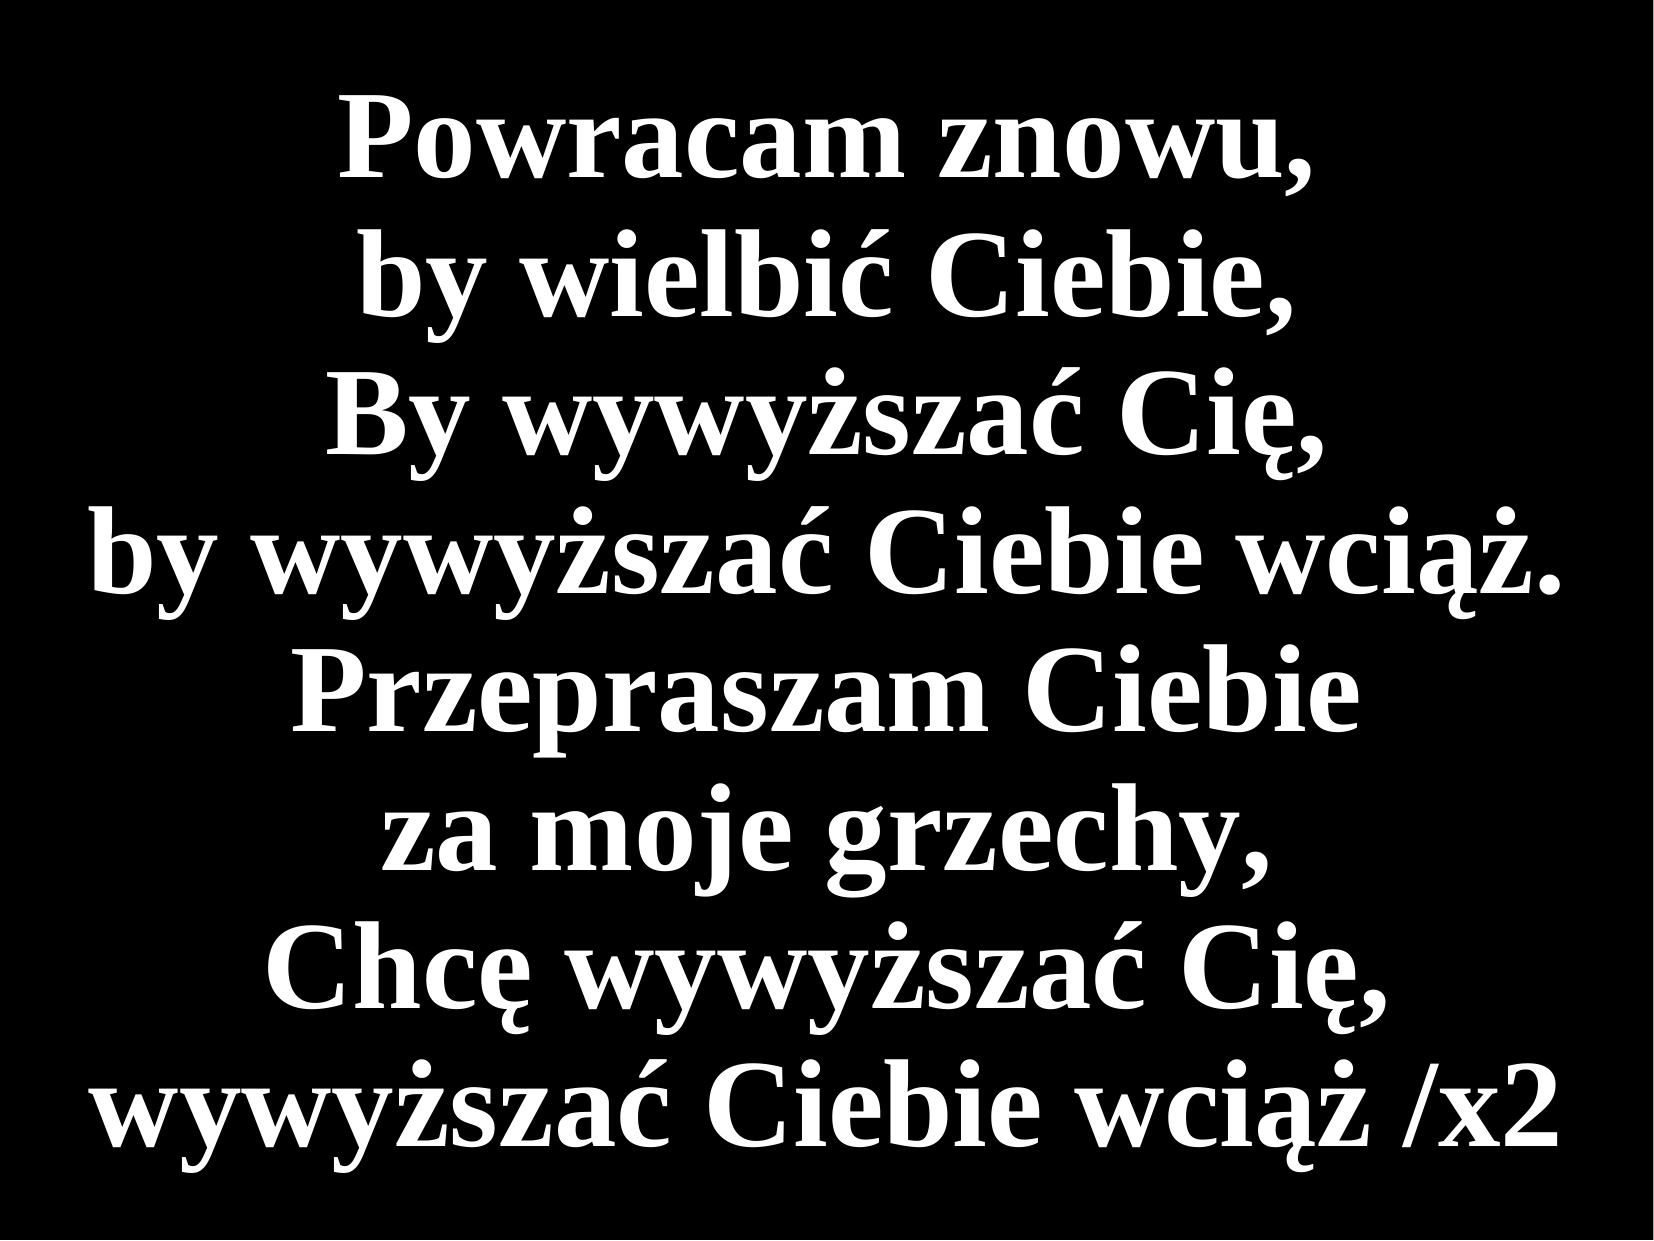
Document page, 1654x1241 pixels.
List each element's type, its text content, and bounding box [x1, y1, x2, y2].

title Powracam znowu, by wielbić Ciebie, By wywyższać Cię, by wywyższać Ciebie wciąż. Przepraszam Ciebie za moje grzechy, Chcę wywyższać Cię, wywyższać Ciebie wciąż /x2 [0, 0, 1654, 1241]
